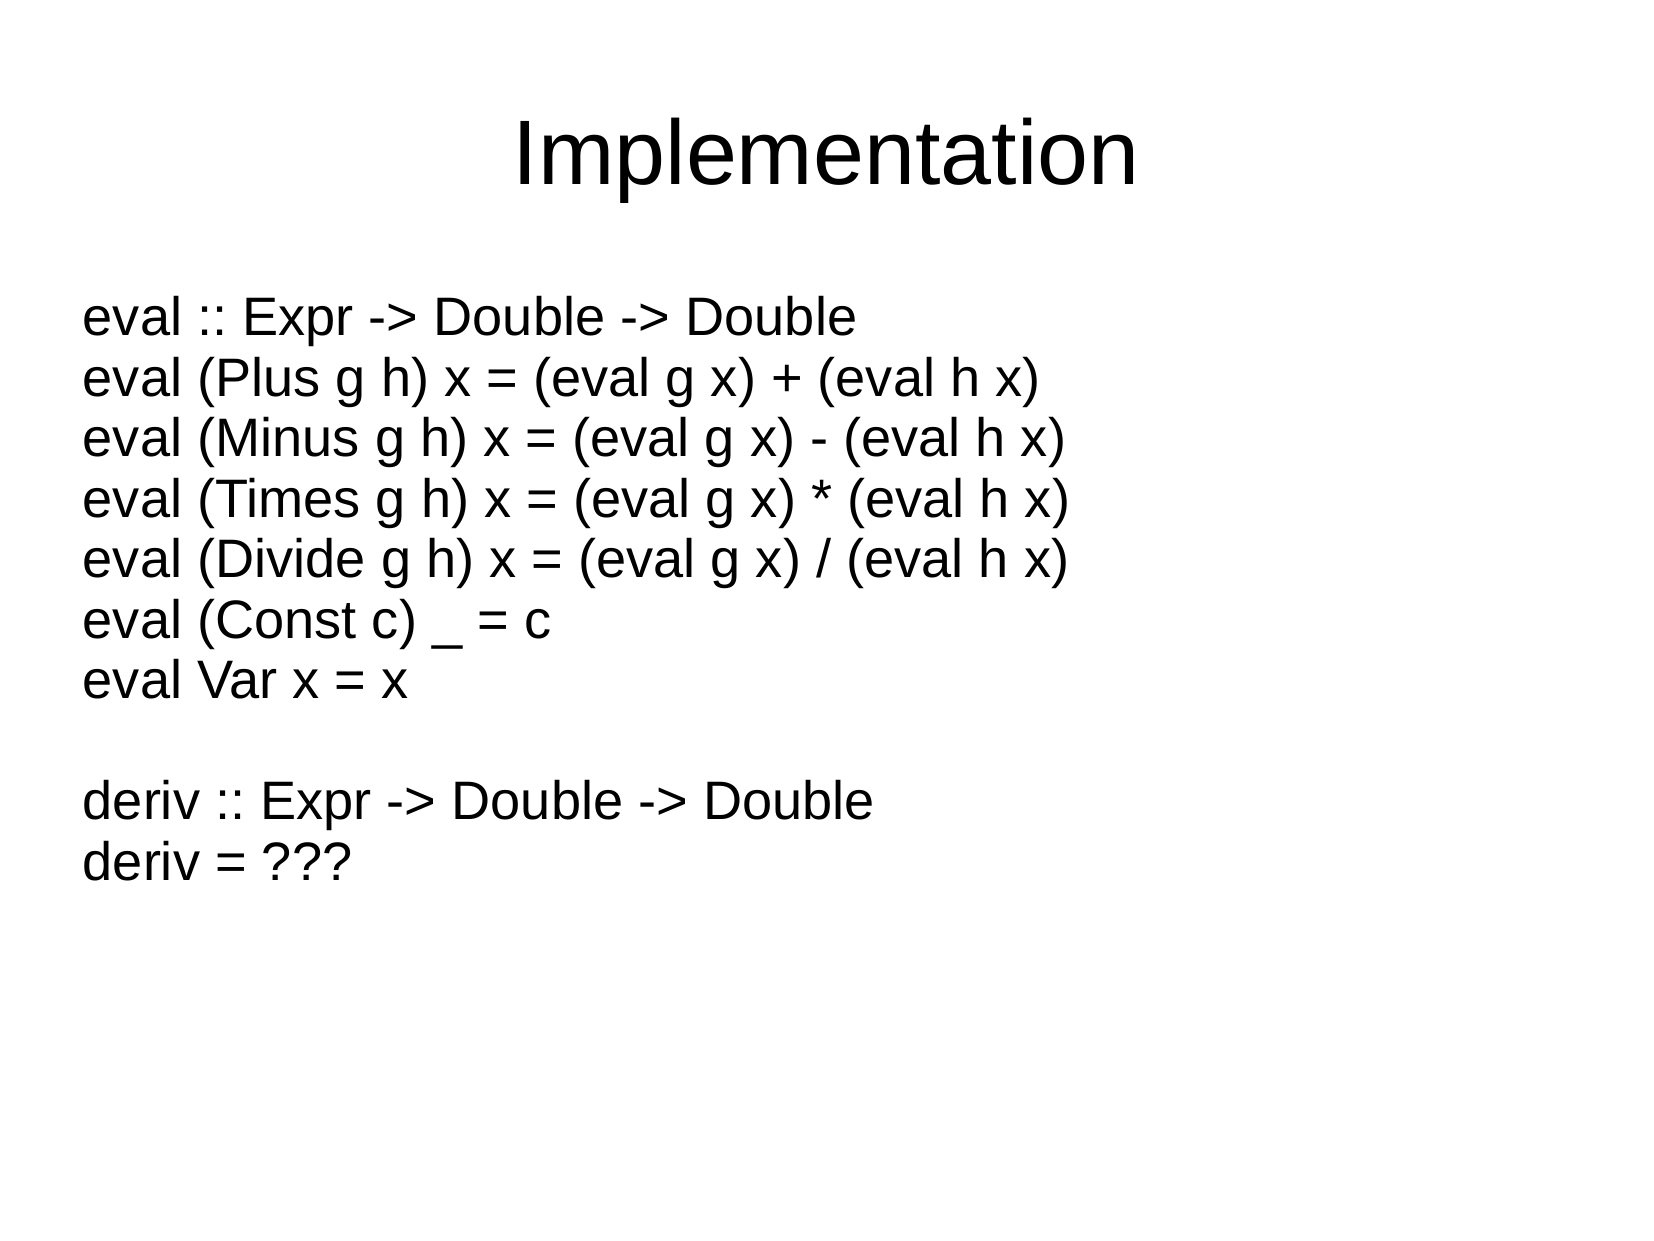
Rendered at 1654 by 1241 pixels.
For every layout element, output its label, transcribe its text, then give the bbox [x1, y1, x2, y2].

subtitle eval :: Expr -> Double -> Double eval (Plus g h) x = (eval g x) + (eval h x) eval (Minus g h) x = (eval g x) - (eval h x) eval (Times g h) x = (eval g x) * (eval h x) eval (Divide g h) x = (eval g x) / (eval h x) eval (Const c) _ = c eval Var x = x deriv :: Expr -> Double -> Double deriv = ??? [82, 286, 1571, 1014]
title Implementation [82, 49, 1571, 257]
